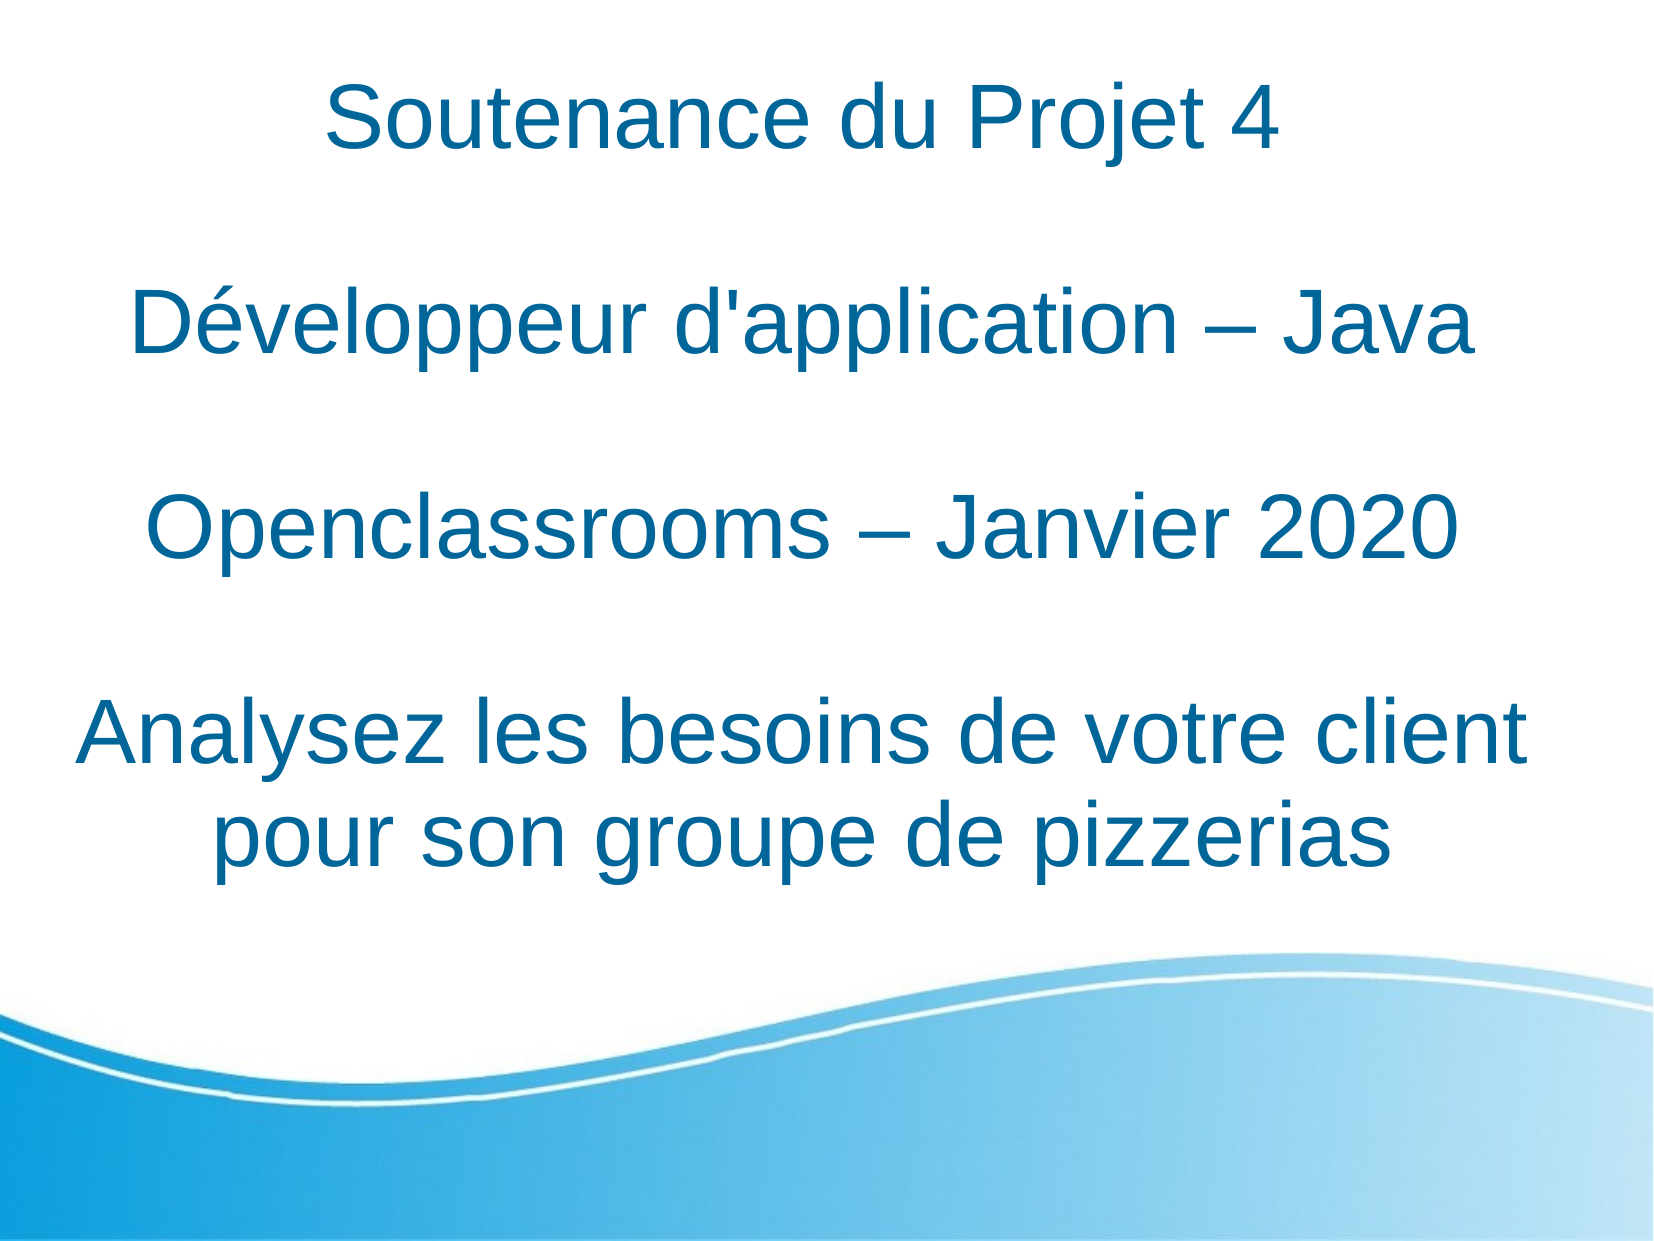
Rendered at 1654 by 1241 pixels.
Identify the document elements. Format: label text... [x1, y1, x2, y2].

picture [0, 952, 1654, 1241]
title Soutenance du Projet 4 Développeur d'application – Java Openclassrooms – Janvier 2020 Analysez les besoins de votre client pour son groupe de pizzerias [59, 65, 1548, 886]
